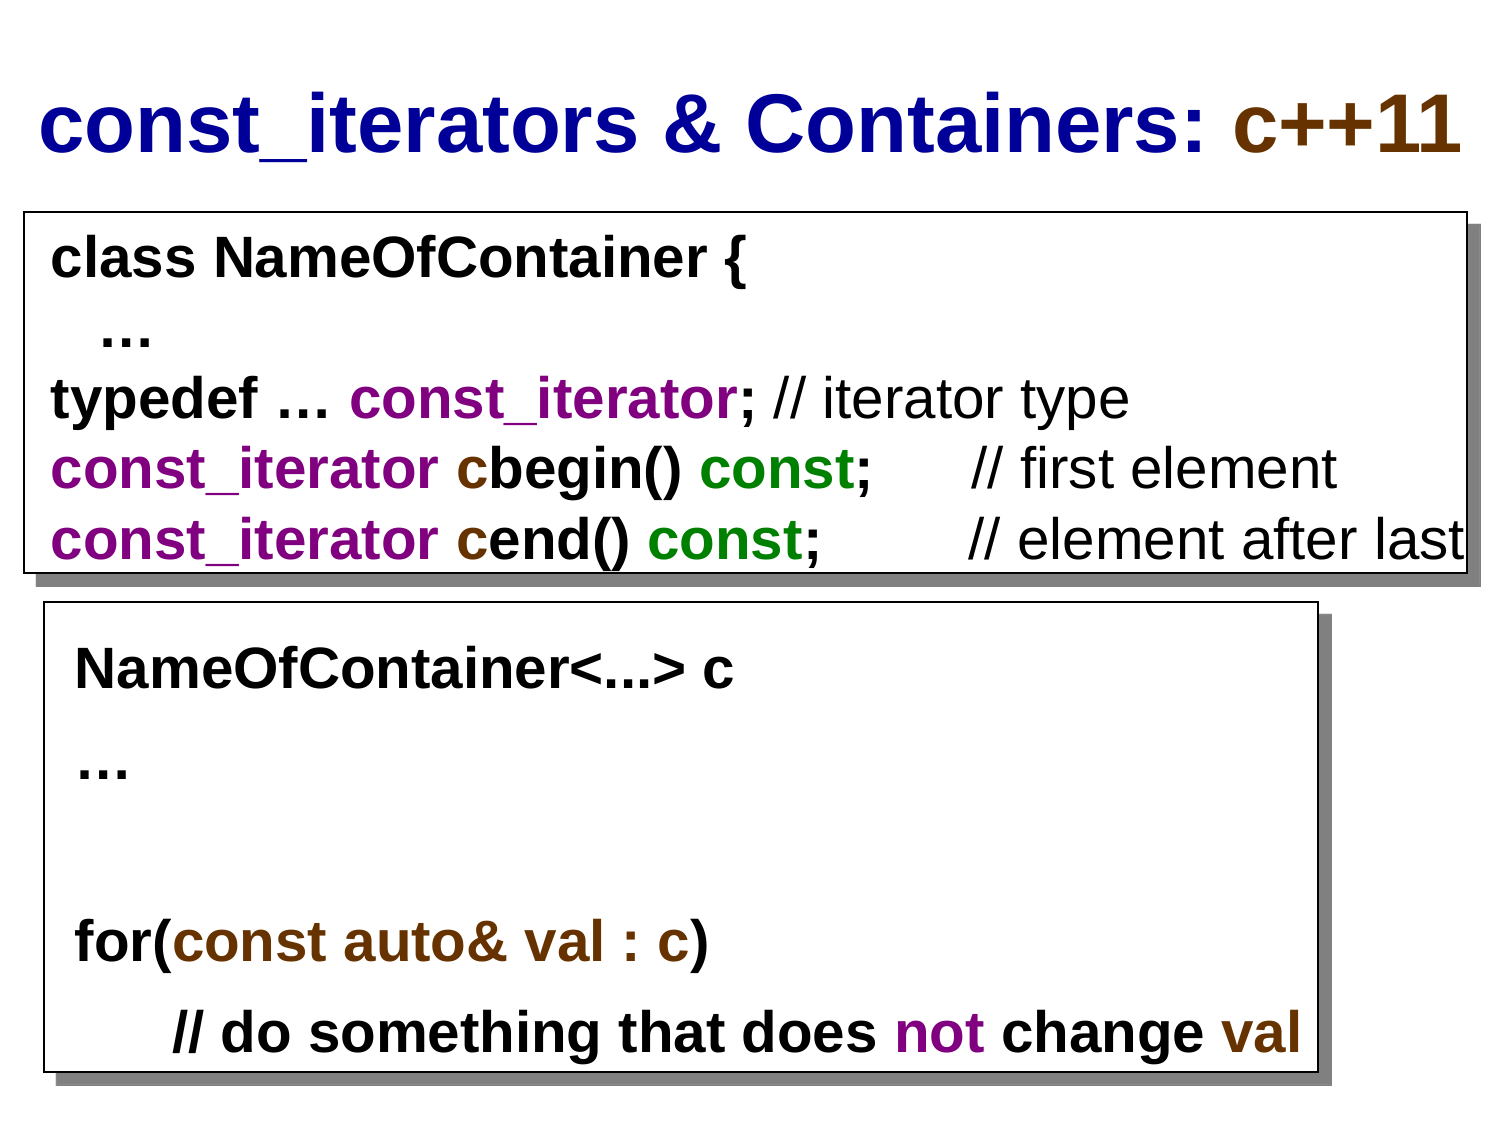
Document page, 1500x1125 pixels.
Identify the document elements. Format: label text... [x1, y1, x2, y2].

text_box NameOfContainer<...> c … for(const auto& val : c) // do something that does not change val [43, 878, 1318, 1072]
title const_iterators & Containers: c++11 [23, 17, 1500, 220]
list class NameOfContainer { … typedef … const_iterator; // iterator type const_iterator cbegin() const; // first element const_iterator cend() const; // element after last [35, 224, 1495, 878]
text_box [23, 220, 1468, 574]
